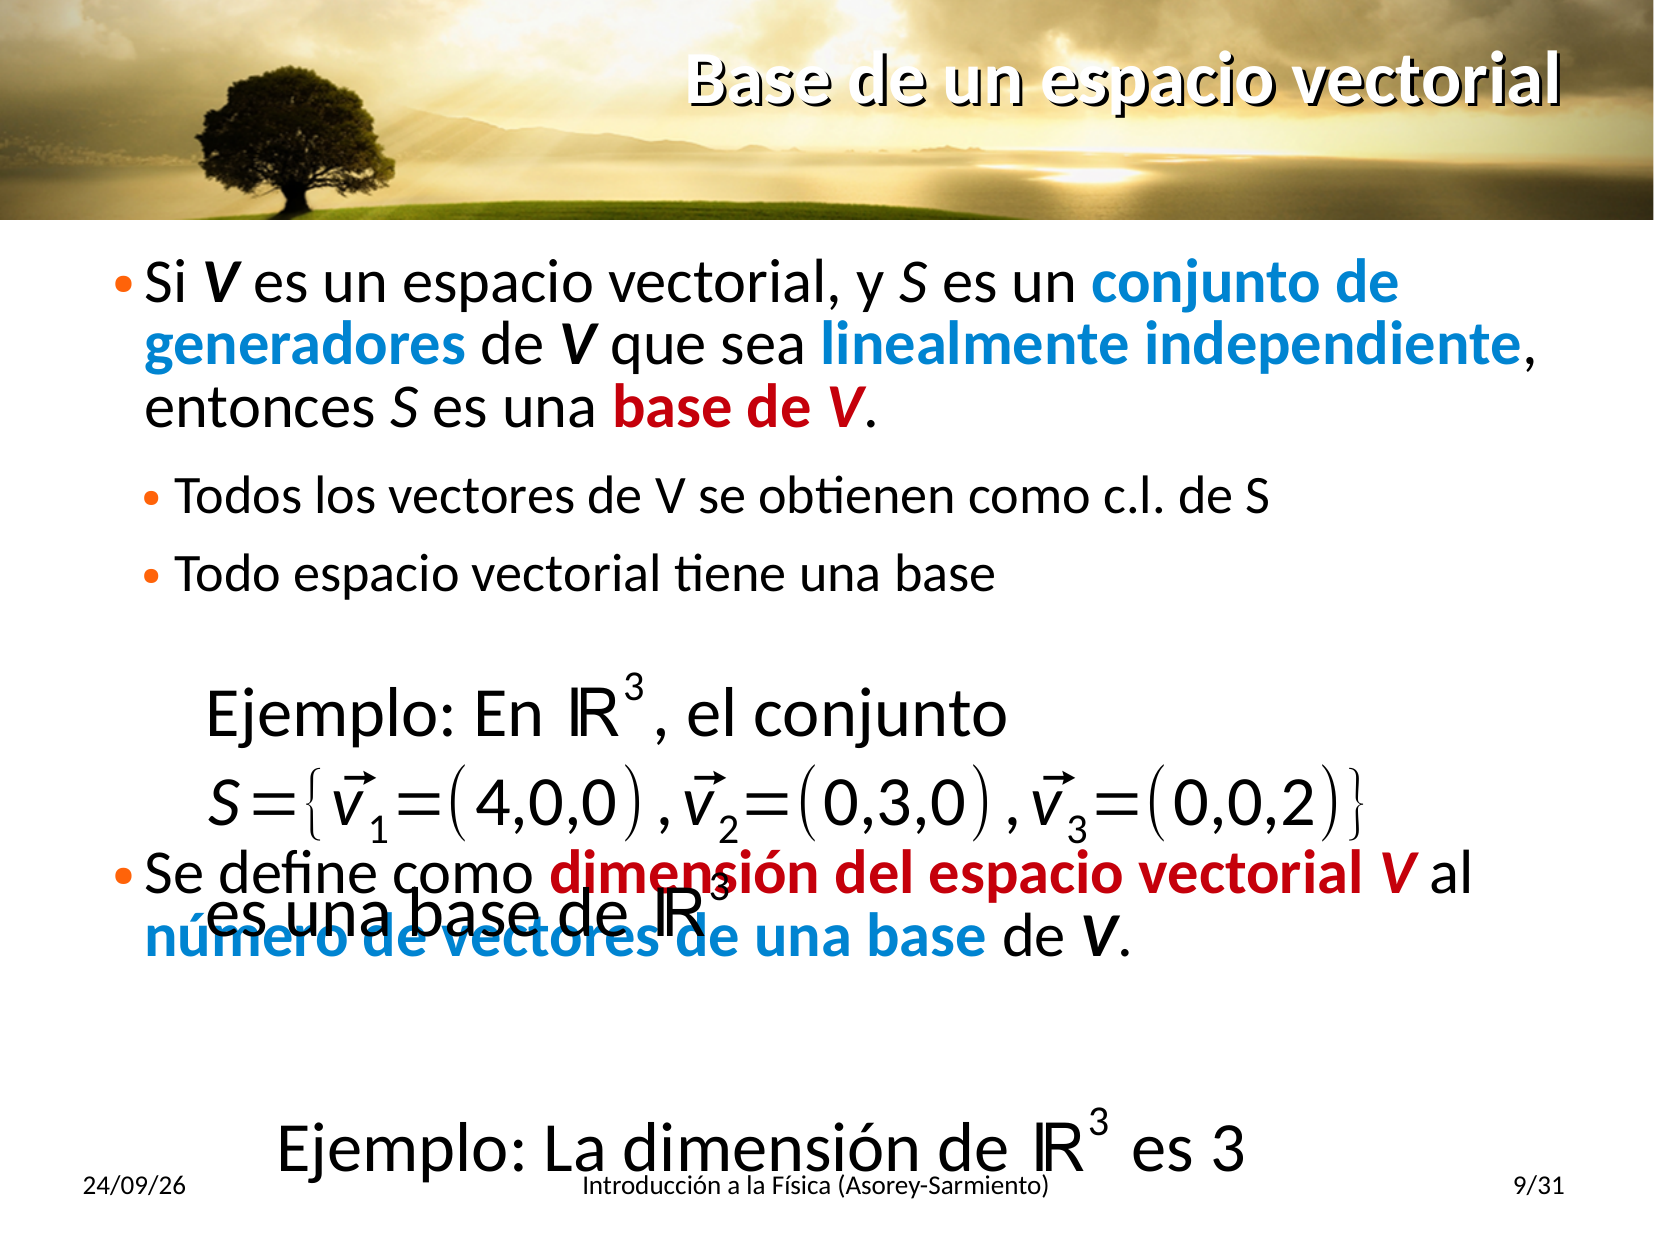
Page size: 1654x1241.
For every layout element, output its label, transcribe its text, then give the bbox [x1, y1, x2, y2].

title Base de un espacio vectorial [75, 19, 1564, 151]
chart [270, 1095, 1253, 1190]
picture [0, 0, 1654, 220]
chart [199, 660, 1381, 955]
list Si V es un espacio vectorial, y S es un conjunto de generadores de V que sea linealmente independiente, entonces S es una base de V. Todos los vectores de V se obtienen como c.l. de S Todo espacio vectorial tiene una base Se define como dimensión del espacio vectorial V al número de vectores de una base de V. [82, 255, 1571, 1156]
